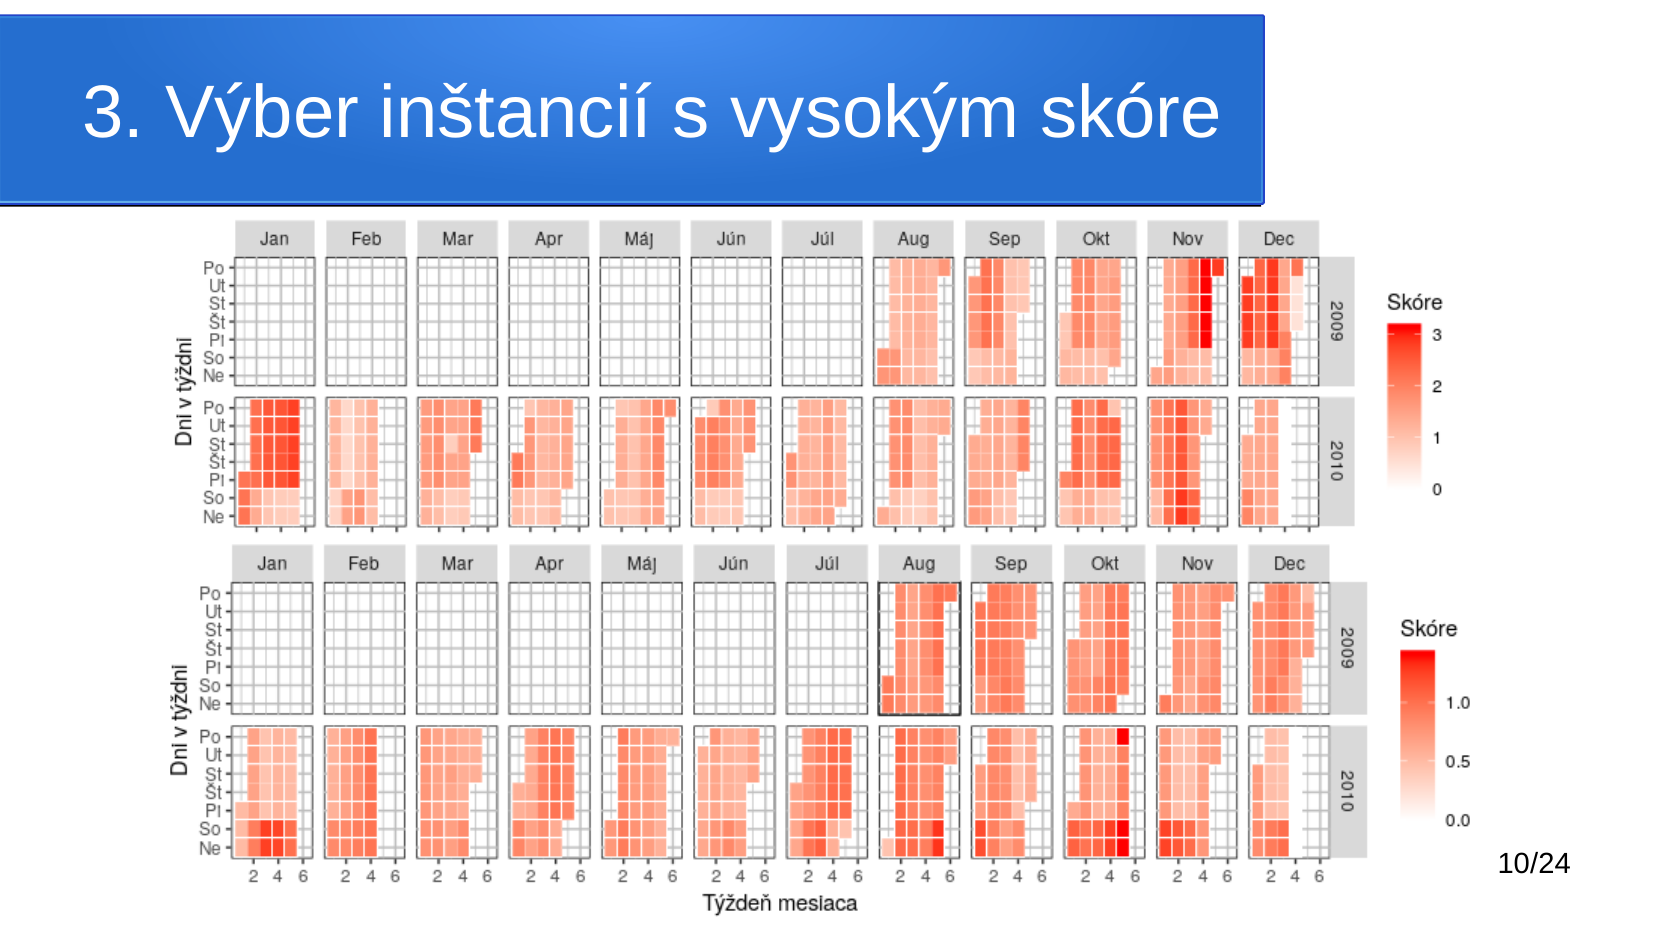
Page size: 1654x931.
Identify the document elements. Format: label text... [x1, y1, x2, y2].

picture [160, 210, 1494, 931]
title 3. Výber inštancií s vysokým skóre [82, 29, 1261, 196]
